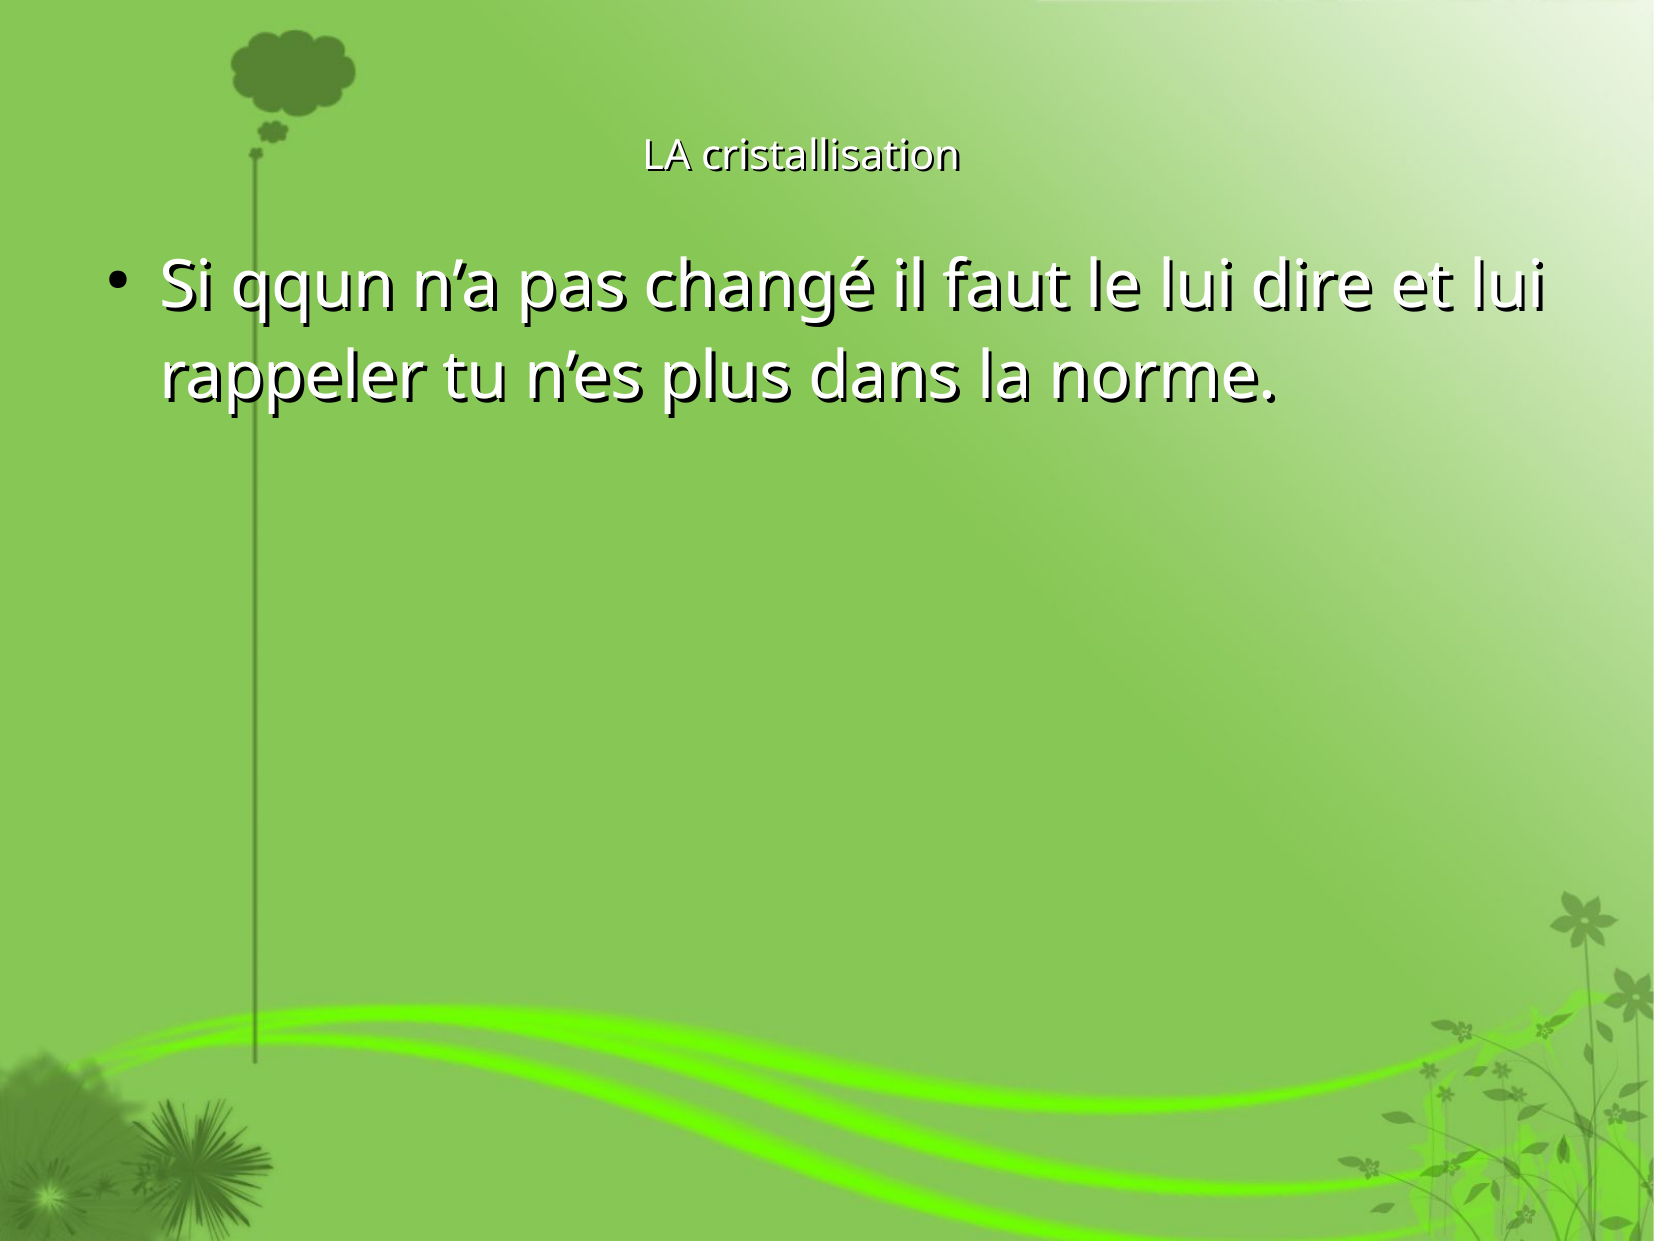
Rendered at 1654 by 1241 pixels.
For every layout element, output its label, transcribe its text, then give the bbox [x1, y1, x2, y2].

picture [0, 0, 1654, 1241]
list Si qqun n’a pas changé il faut le lui dire et lui rappeler tu n’es plus dans la norme. [88, 236, 1577, 414]
title LA cristallisation [82, 49, 1571, 257]
